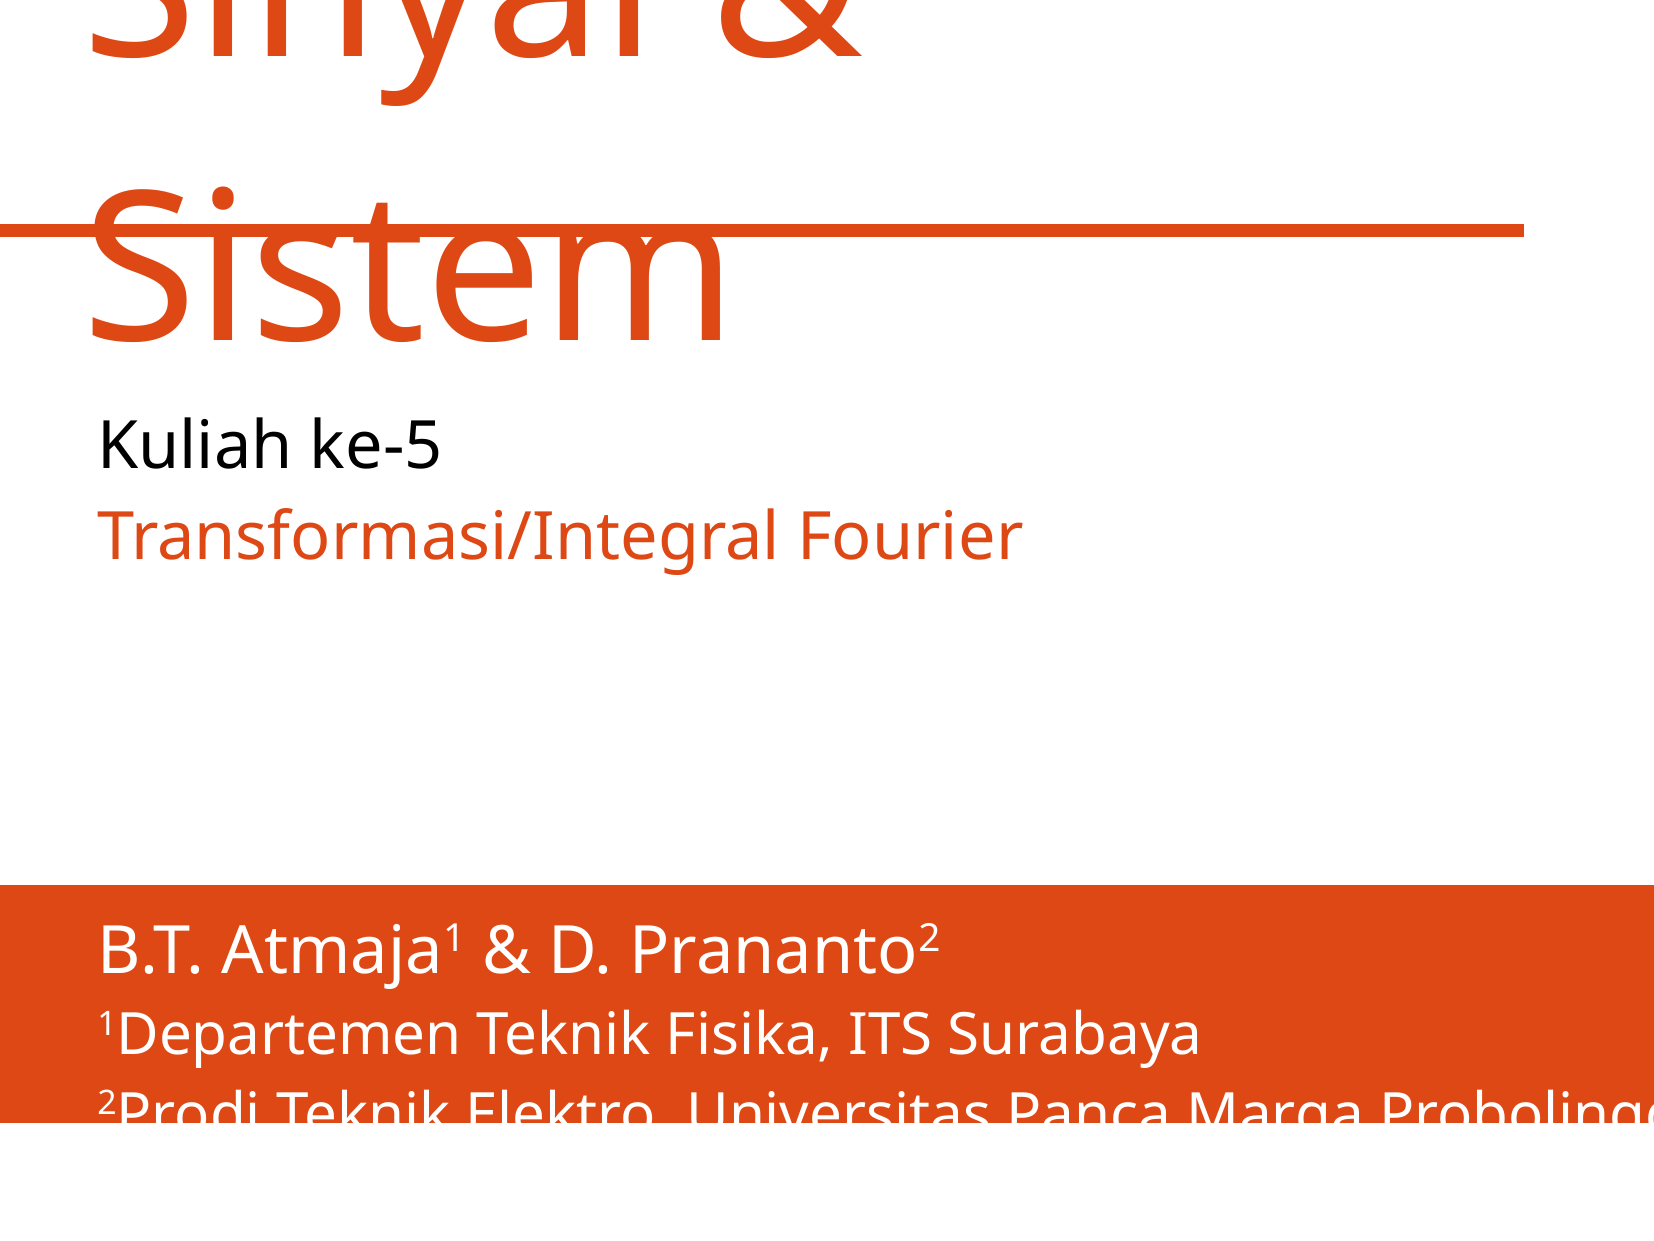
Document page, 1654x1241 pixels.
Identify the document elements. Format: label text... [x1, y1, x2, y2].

text_box [1219, 1115, 1228, 1123]
text_box [1197, 1115, 1206, 1123]
text_box [183, 1115, 201, 1123]
text_box [1517, 1115, 1535, 1123]
text_box [920, 1115, 945, 1123]
text_box [723, 1115, 734, 1123]
text_box [1267, 1115, 1276, 1123]
text_box [127, 1115, 156, 1123]
text_box [1359, 1115, 1385, 1123]
text_box [1553, 1115, 1563, 1123]
subtitle Sinyal & Sistem [82, 0, 1501, 224]
text_box [1208, 1115, 1217, 1123]
text_box [161, 1115, 178, 1123]
text_box [562, 1115, 581, 1123]
text_box [1469, 1115, 1477, 1123]
text_box [1446, 1115, 1464, 1123]
text_box [1017, 1115, 1056, 1123]
text_box [852, 1115, 884, 1123]
text_box [1084, 1115, 1100, 1123]
text_box [1304, 1115, 1321, 1123]
text_box [1618, 1115, 1635, 1123]
text_box [313, 1115, 342, 1123]
text_box [977, 1115, 1012, 1123]
text_box [1147, 1119, 1161, 1123]
text_box [1326, 1115, 1346, 1123]
text_box [354, 1115, 373, 1123]
text_box [414, 1115, 424, 1123]
text_box [1248, 1119, 1262, 1123]
text_box [1424, 1115, 1441, 1123]
text_box [1568, 1115, 1578, 1123]
text_box [801, 1115, 812, 1123]
text_box [378, 1115, 394, 1123]
text_box [607, 1115, 624, 1123]
text_box [241, 1115, 250, 1123]
text_box [507, 1115, 515, 1123]
text_box [629, 1115, 647, 1123]
text_box [206, 1115, 213, 1123]
text_box [652, 1115, 692, 1123]
text_box [1166, 1115, 1192, 1123]
text_box [958, 1115, 981, 1123]
text_box [1050, 1119, 1064, 1123]
text_box [1119, 1115, 1153, 1123]
text_box [0, 885, 1654, 1123]
text_box [1069, 1115, 1079, 1123]
text_box [697, 1115, 718, 1123]
text_box Kuliah ke-5 Transformasi/Integral Fourier [82, 389, 1075, 561]
text_box [739, 1115, 755, 1123]
text_box [1340, 1119, 1354, 1123]
text_box [789, 1115, 799, 1123]
subtitle Sinyal & Sistem [82, 237, 1501, 243]
text_box [1583, 1115, 1599, 1123]
text_box [818, 1115, 847, 1123]
text_box [219, 1115, 236, 1123]
text_box [1504, 1115, 1512, 1123]
text_box [255, 1115, 290, 1123]
text_box [880, 1115, 899, 1123]
text_box B.T. Atmaja1 & D. Prananto2 1Departemen Teknik Fisika, ITS Surabaya 2Prodi Teknik Elektro, Universitas Panca Marga Probolinggo [82, 894, 1654, 1115]
text_box [939, 1119, 953, 1123]
text_box [760, 1115, 769, 1123]
text_box [1482, 1115, 1499, 1123]
text_box [1604, 1115, 1612, 1123]
text_box [1390, 1115, 1419, 1123]
text_box [774, 1115, 786, 1123]
text_box [0, 224, 1524, 237]
text_box [1233, 1115, 1254, 1123]
text_box [436, 1115, 471, 1123]
text_box [587, 1115, 602, 1123]
text_box [1540, 1115, 1548, 1123]
text_box [1105, 1115, 1113, 1123]
text_box [295, 1115, 307, 1123]
text_box [1281, 1115, 1298, 1123]
text_box [521, 1115, 550, 1123]
text_box [904, 1115, 914, 1123]
text_box [476, 1115, 502, 1123]
text_box [399, 1115, 409, 1123]
text_box [1640, 1115, 1648, 1123]
